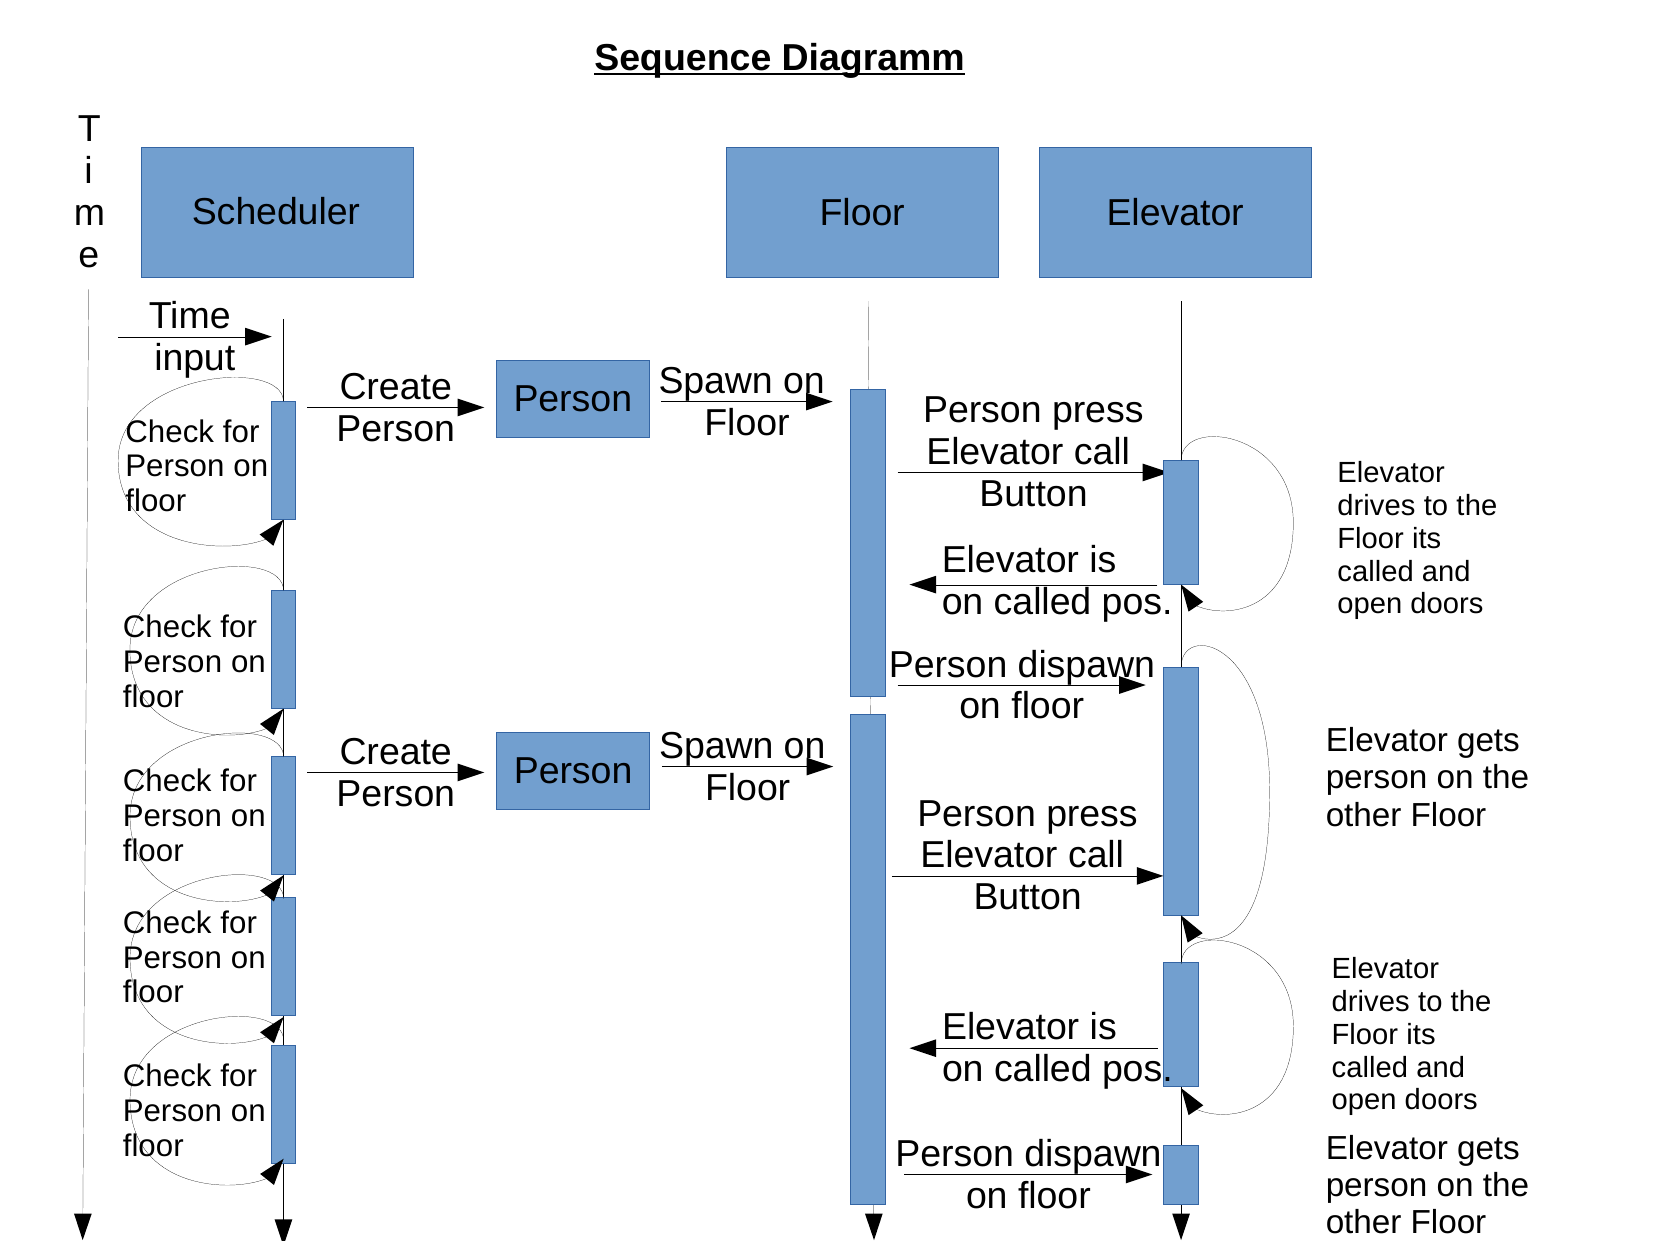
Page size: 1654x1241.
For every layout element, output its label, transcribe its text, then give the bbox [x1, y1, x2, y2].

text_box Check for Person on floor [108, 602, 296, 722]
text_box Elevator is on called pos. [927, 998, 1188, 1121]
text_box Check for Person on floor [108, 755, 296, 875]
text_box [850, 714, 886, 1205]
text_box Check for Person on floor [110, 406, 149, 526]
text_box Person [496, 732, 650, 810]
text_box Elevator is on called pos. [927, 531, 1188, 654]
text_box Check for Person on floor [108, 1051, 296, 1171]
text_box Elevator [1039, 147, 1312, 278]
text_box Person [496, 360, 650, 438]
text_box Elevator gets person on the other Floor [1311, 1122, 1545, 1241]
text_box Time [59, 100, 119, 290]
text_box [850, 389, 886, 697]
text_box Elevator drives to the Floor its called and open doors [1322, 448, 1536, 628]
text_box Check for Person on floor [119, 406, 284, 526]
text_box Floor [726, 147, 999, 278]
text_box [271, 1045, 296, 1051]
text_box Elevator gets person on the other Floor [1311, 714, 1545, 841]
text_box Check for Person on floor [108, 897, 296, 1017]
text_box Sequence Diagramm [283, 29, 1276, 87]
text_box Scheduler [177, 183, 402, 240]
text_box [1163, 667, 1199, 916]
text_box [1163, 962, 1199, 1087]
text_box [1163, 460, 1199, 585]
text_box [141, 147, 414, 278]
text_box [271, 590, 296, 602]
text_box Elevator drives to the Floor its called and open doors [1316, 944, 1530, 1122]
text_box [1163, 1145, 1199, 1205]
text_box [271, 401, 296, 520]
